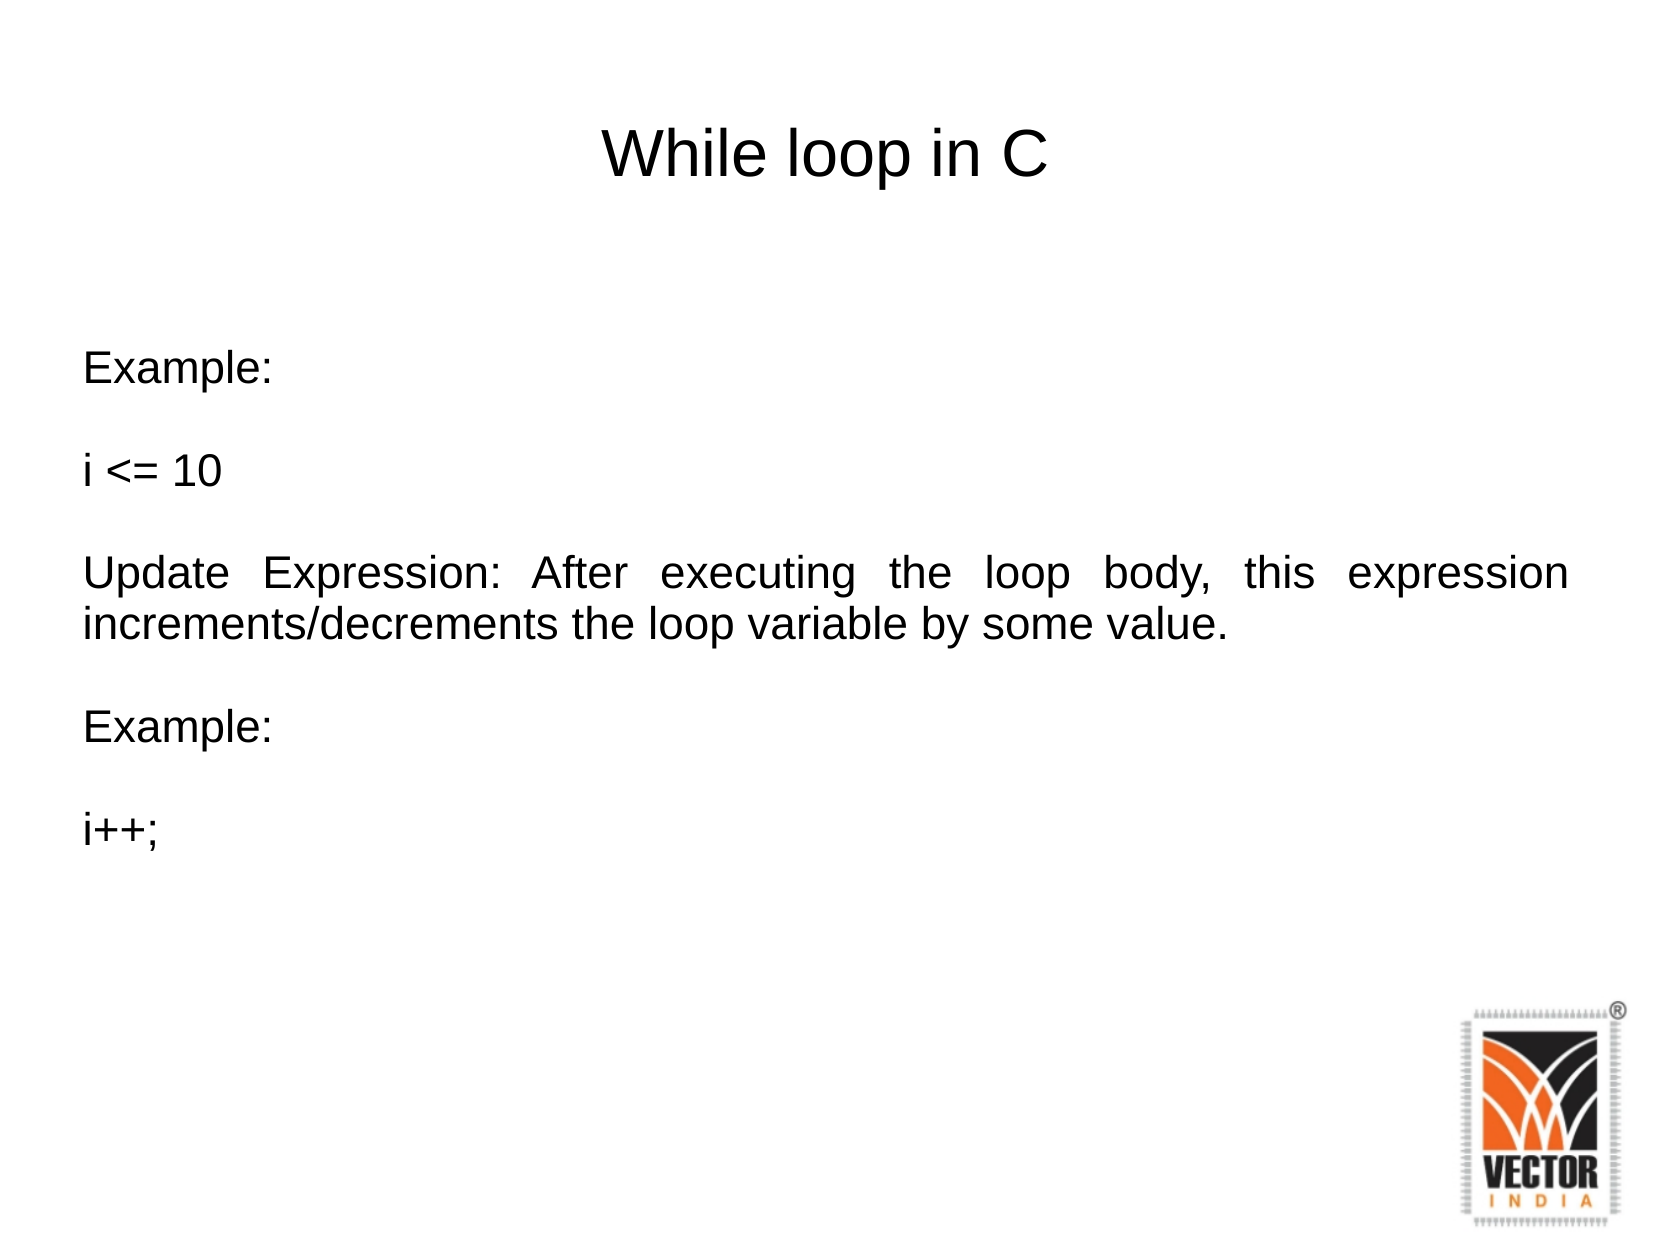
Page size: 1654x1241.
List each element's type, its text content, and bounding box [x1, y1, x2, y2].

picture [1432, 996, 1654, 1237]
subtitle Example: i <= 10 Update Expression: After executing the loop body, this expression increments/decrements the loop variable by some value. Example: i++; [82, 0, 1571, 1241]
